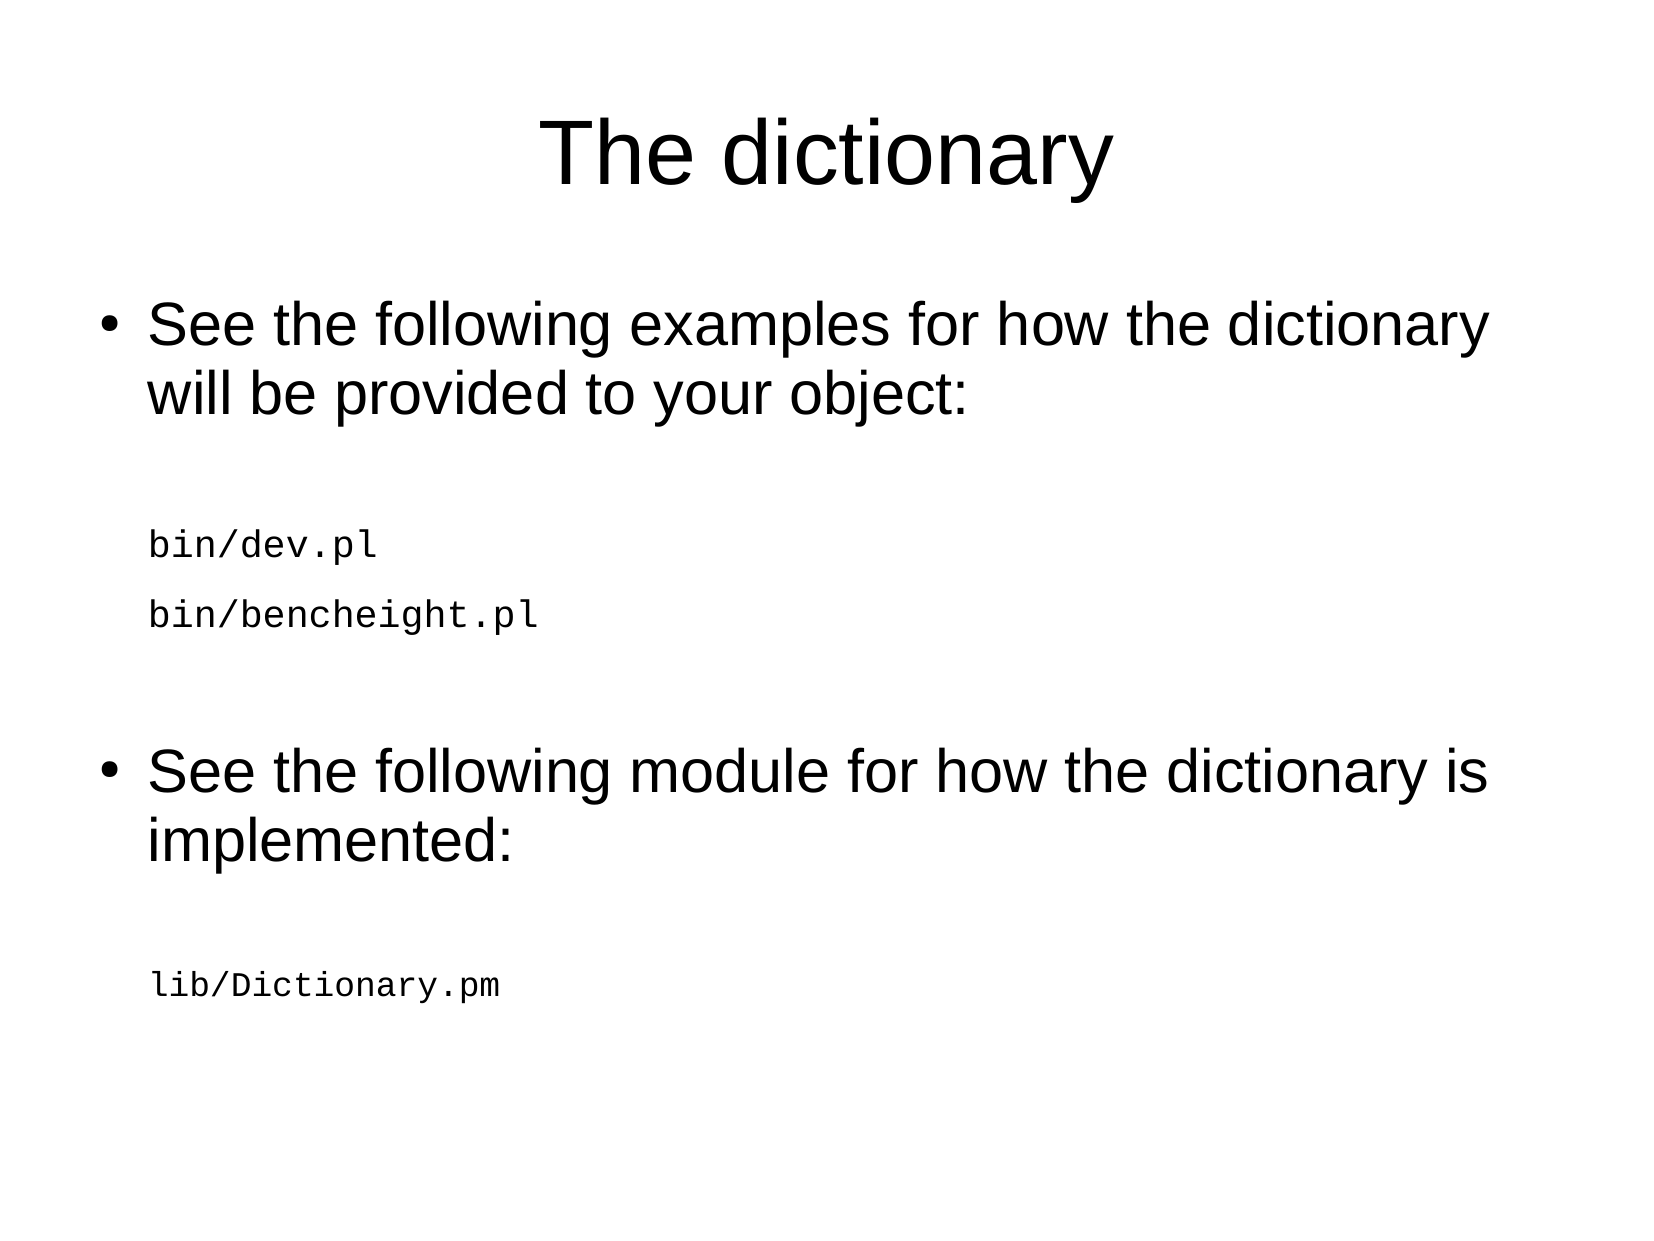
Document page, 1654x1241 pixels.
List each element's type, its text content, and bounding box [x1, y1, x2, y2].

title The dictionary [82, 49, 1571, 257]
list See the following examples for how the dictionary will be provided to your object: bin/dev.pl bin/bencheight.pl See the following module for how the dictionary is implemented: lib/Dictionary.pm [82, 290, 1571, 1010]
